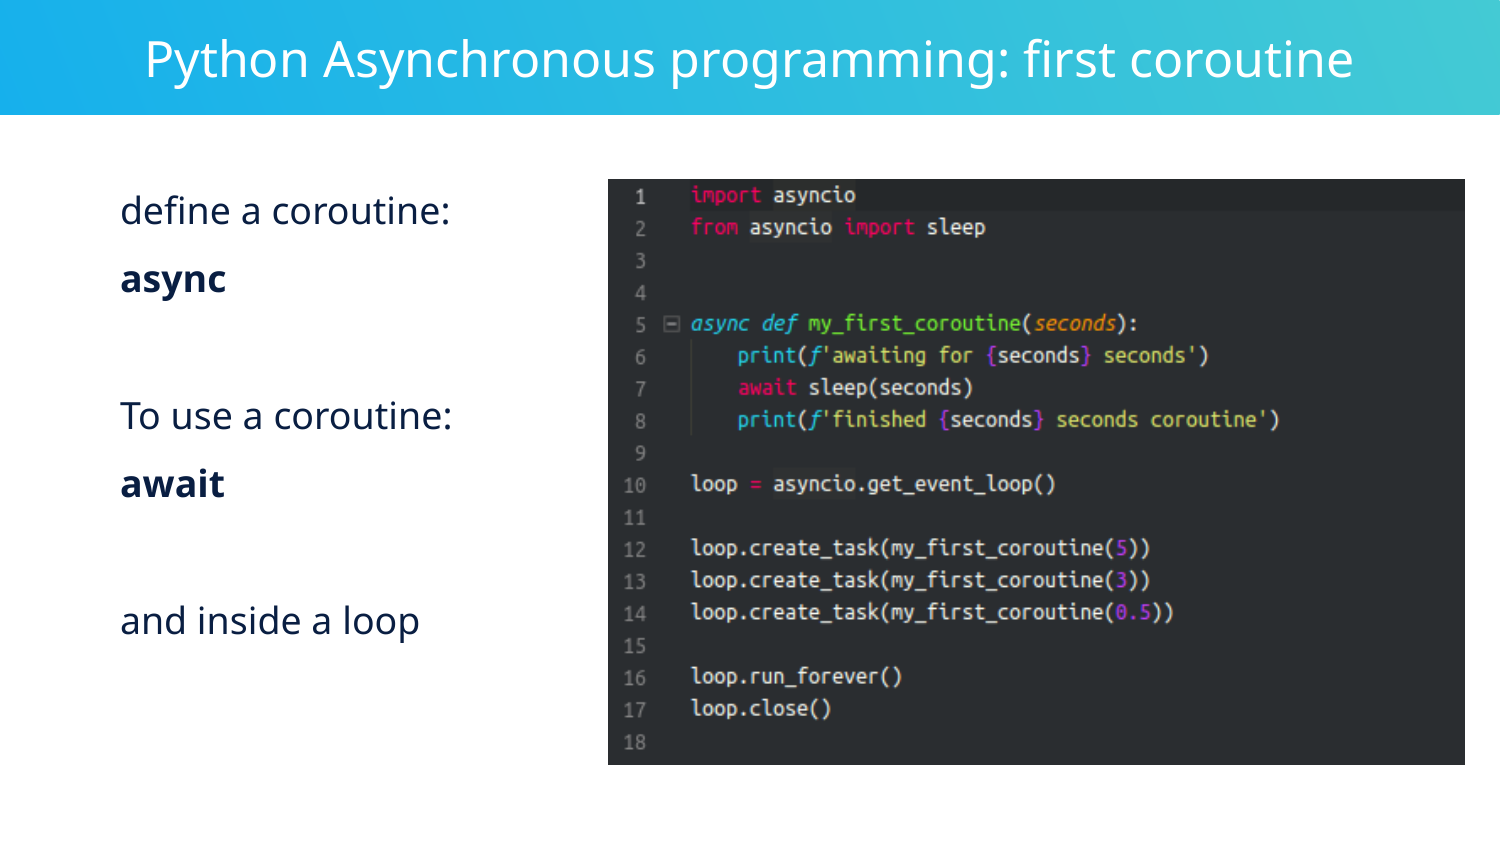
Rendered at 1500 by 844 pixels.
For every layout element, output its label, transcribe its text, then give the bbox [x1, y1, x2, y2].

text_box Python Asynchronous programming: first coroutine [0, 0, 1500, 115]
text_box define a coroutine: async To use a coroutine: await and inside a loop [105, 165, 1411, 781]
picture [608, 179, 1465, 766]
